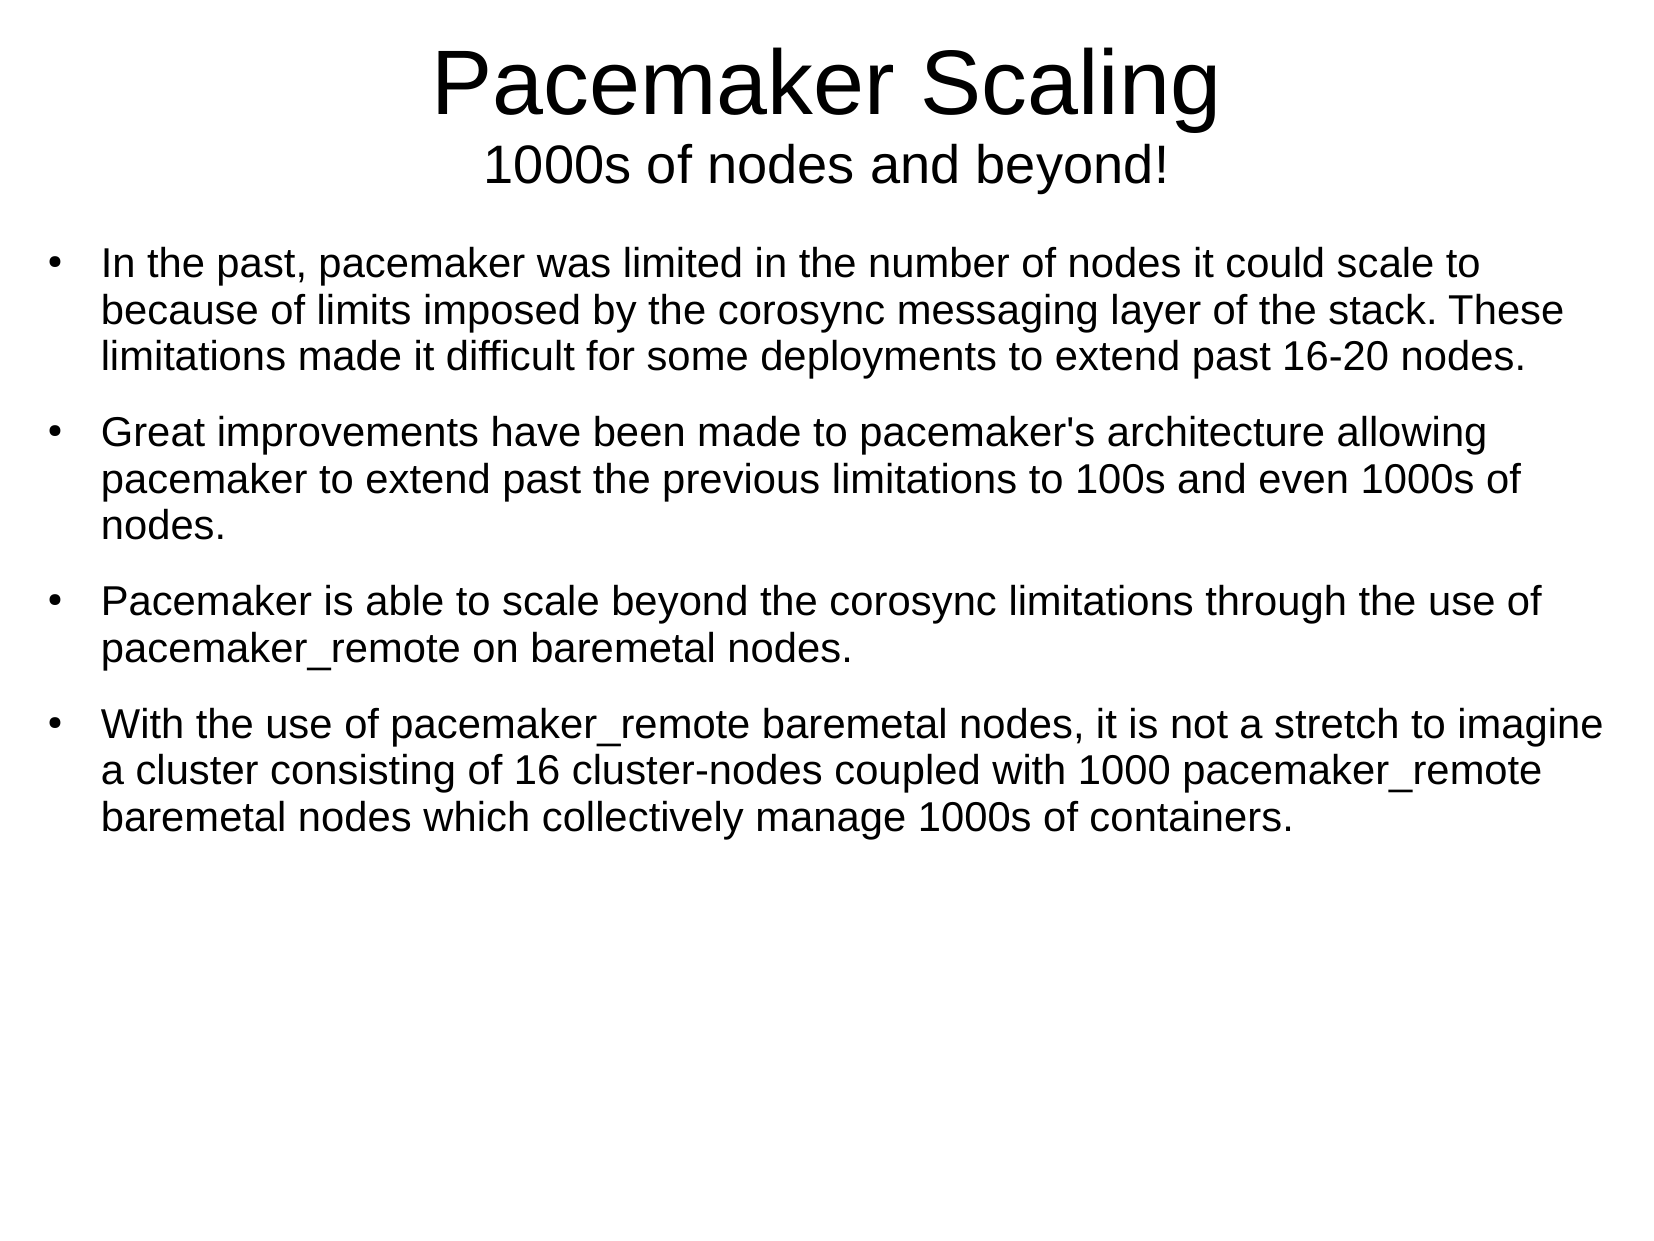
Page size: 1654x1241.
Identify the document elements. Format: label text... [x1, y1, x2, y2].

title Pacemaker Scaling 1000s of nodes and beyond! [82, 31, 1571, 195]
list In the past, pacemaker was limited in the number of nodes it could scale to because of limits imposed by the corosync messaging layer of the stack. These limitations made it difficult for some deployments to extend past 16-20 nodes. Great improvements have been made to pacemaker's architecture allowing pacemaker to extend past the previous limitations to 100s and even 1000s of nodes. Pacemaker is able to scale beyond the corosync limitations through the use of pacemaker_remote on baremetal nodes. With the use of pacemaker_remote baremetal nodes, it is not a stretch to imagine a cluster consisting of 16 cluster-nodes coupled with 1000 pacemaker_remote baremetal nodes which collectively manage 1000s of containers. [30, 240, 1636, 1186]
